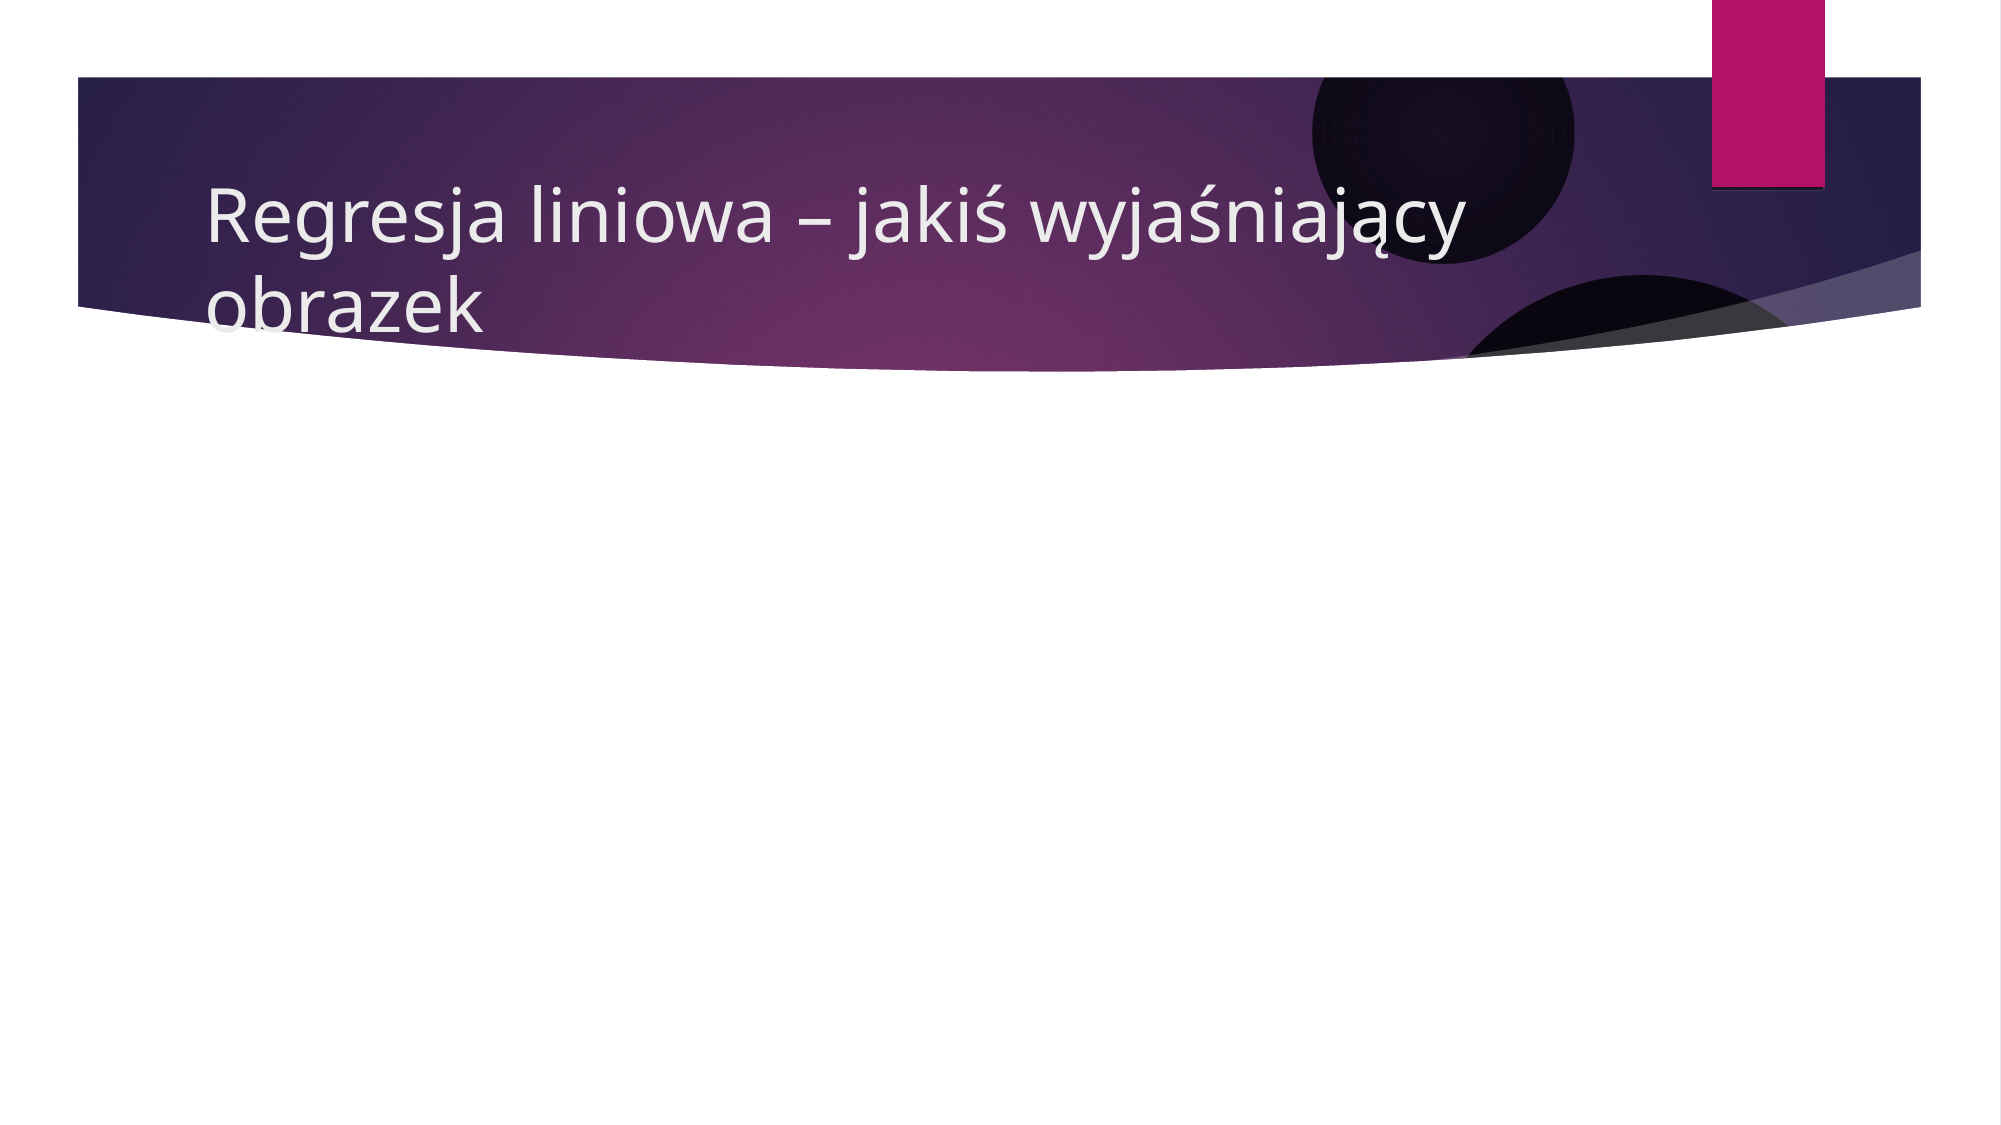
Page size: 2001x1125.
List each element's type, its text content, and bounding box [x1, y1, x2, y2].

title Regresja liniowa – jakiś wyjaśniający obrazek [189, 159, 1627, 276]
